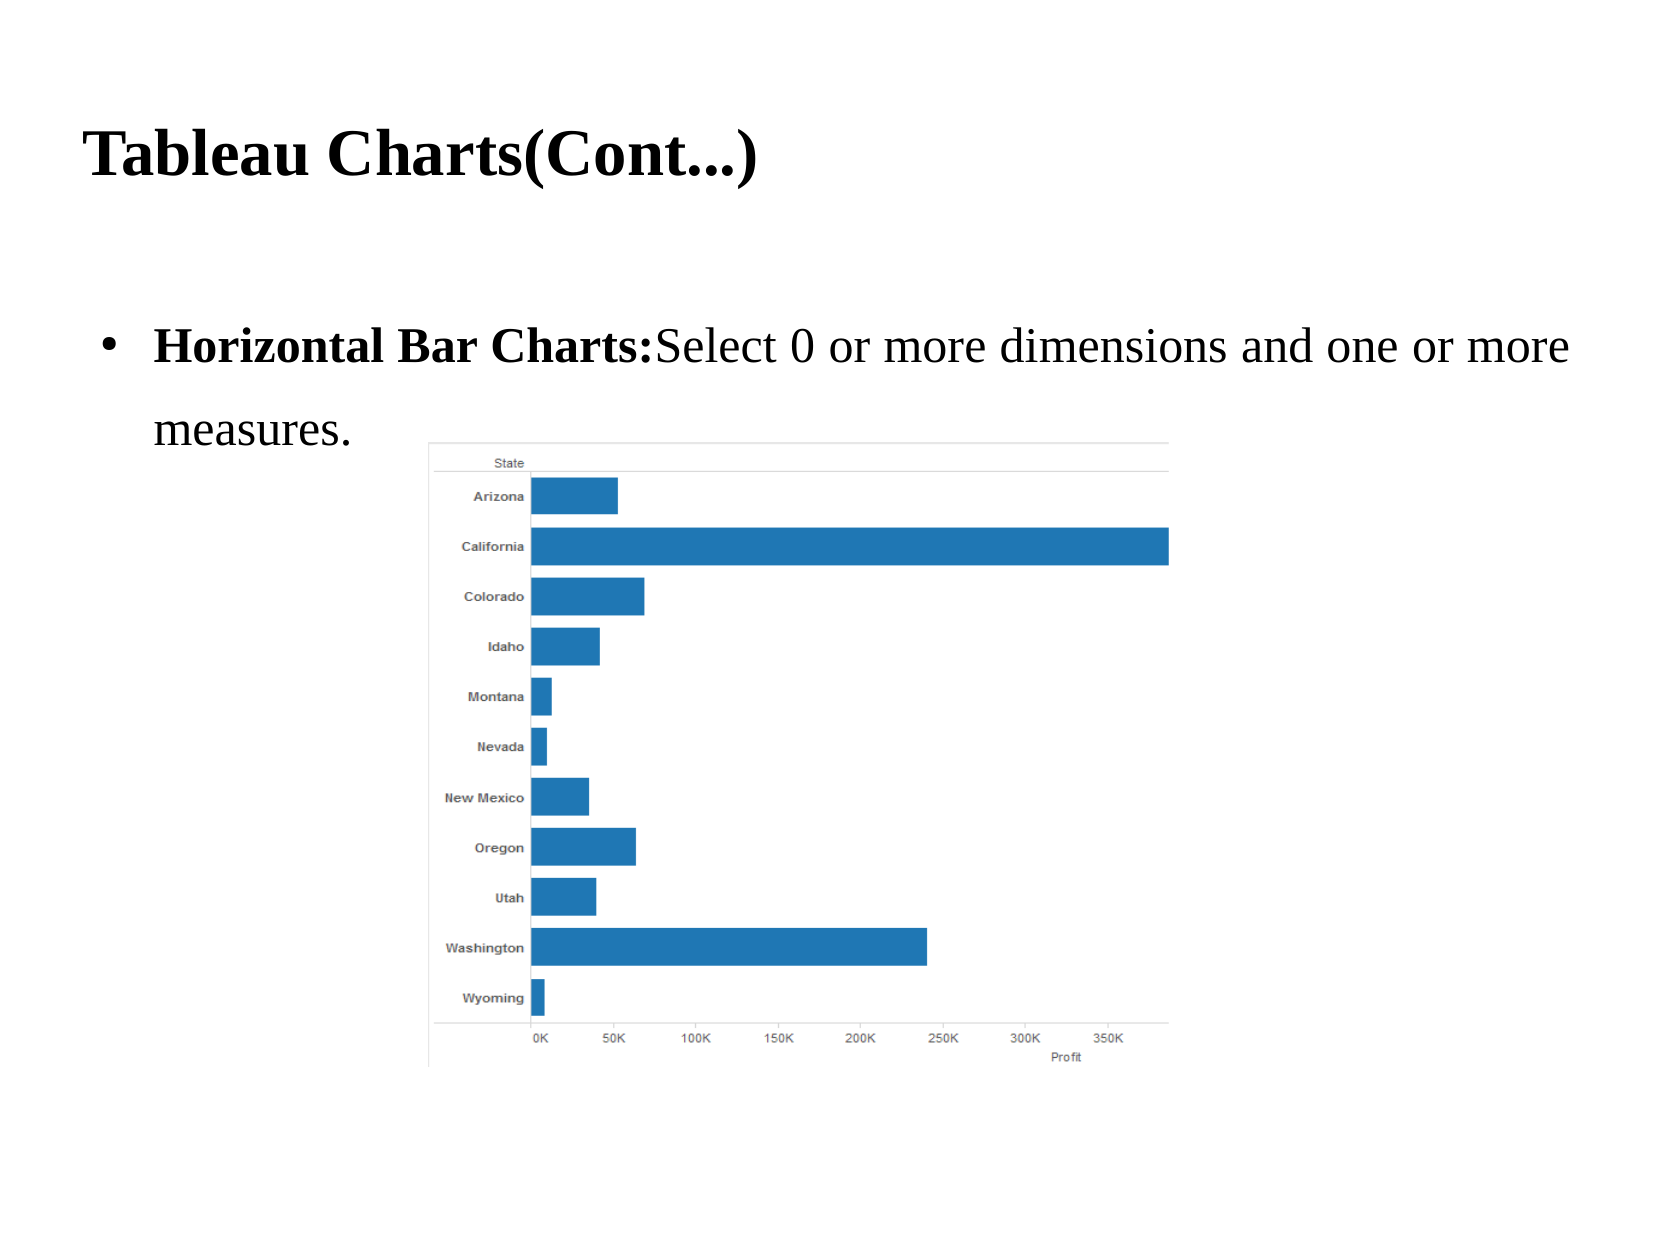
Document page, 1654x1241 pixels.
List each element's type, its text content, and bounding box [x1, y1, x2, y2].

list Horizontal Bar Charts:Select 0 or more dimensions and one or more measures. [82, 290, 1571, 1010]
title Tableau Charts(Cont...) [82, 49, 1571, 257]
picture [428, 442, 1211, 1068]
